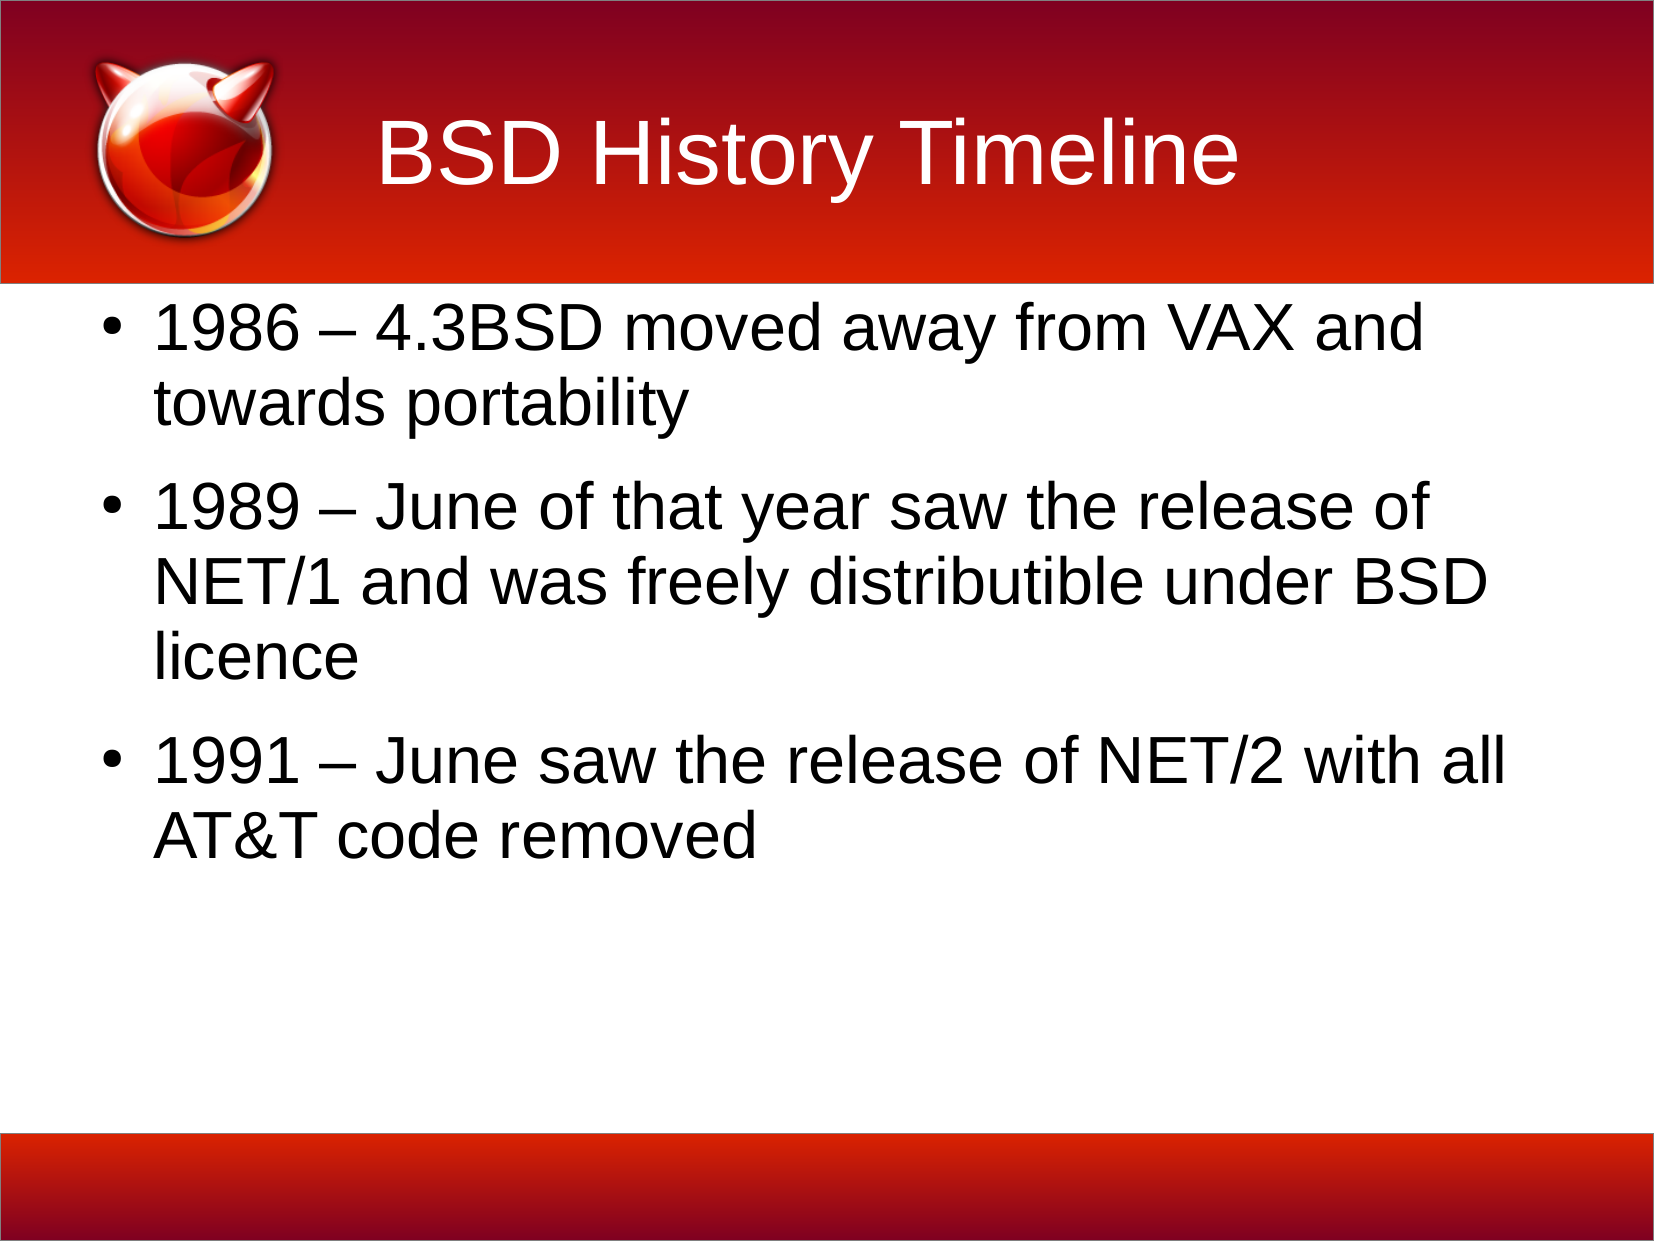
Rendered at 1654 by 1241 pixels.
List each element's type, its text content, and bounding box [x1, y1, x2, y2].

title BSD History Timeline [82, 49, 1536, 257]
list 1986 – 4.3BSD moved away from VAX and towards portability 1989 – June of that year saw the release of NET/1 and was freely distributible under BSD licence 1991 – June saw the release of NET/2 with all AT&T code removed [82, 290, 1538, 1010]
